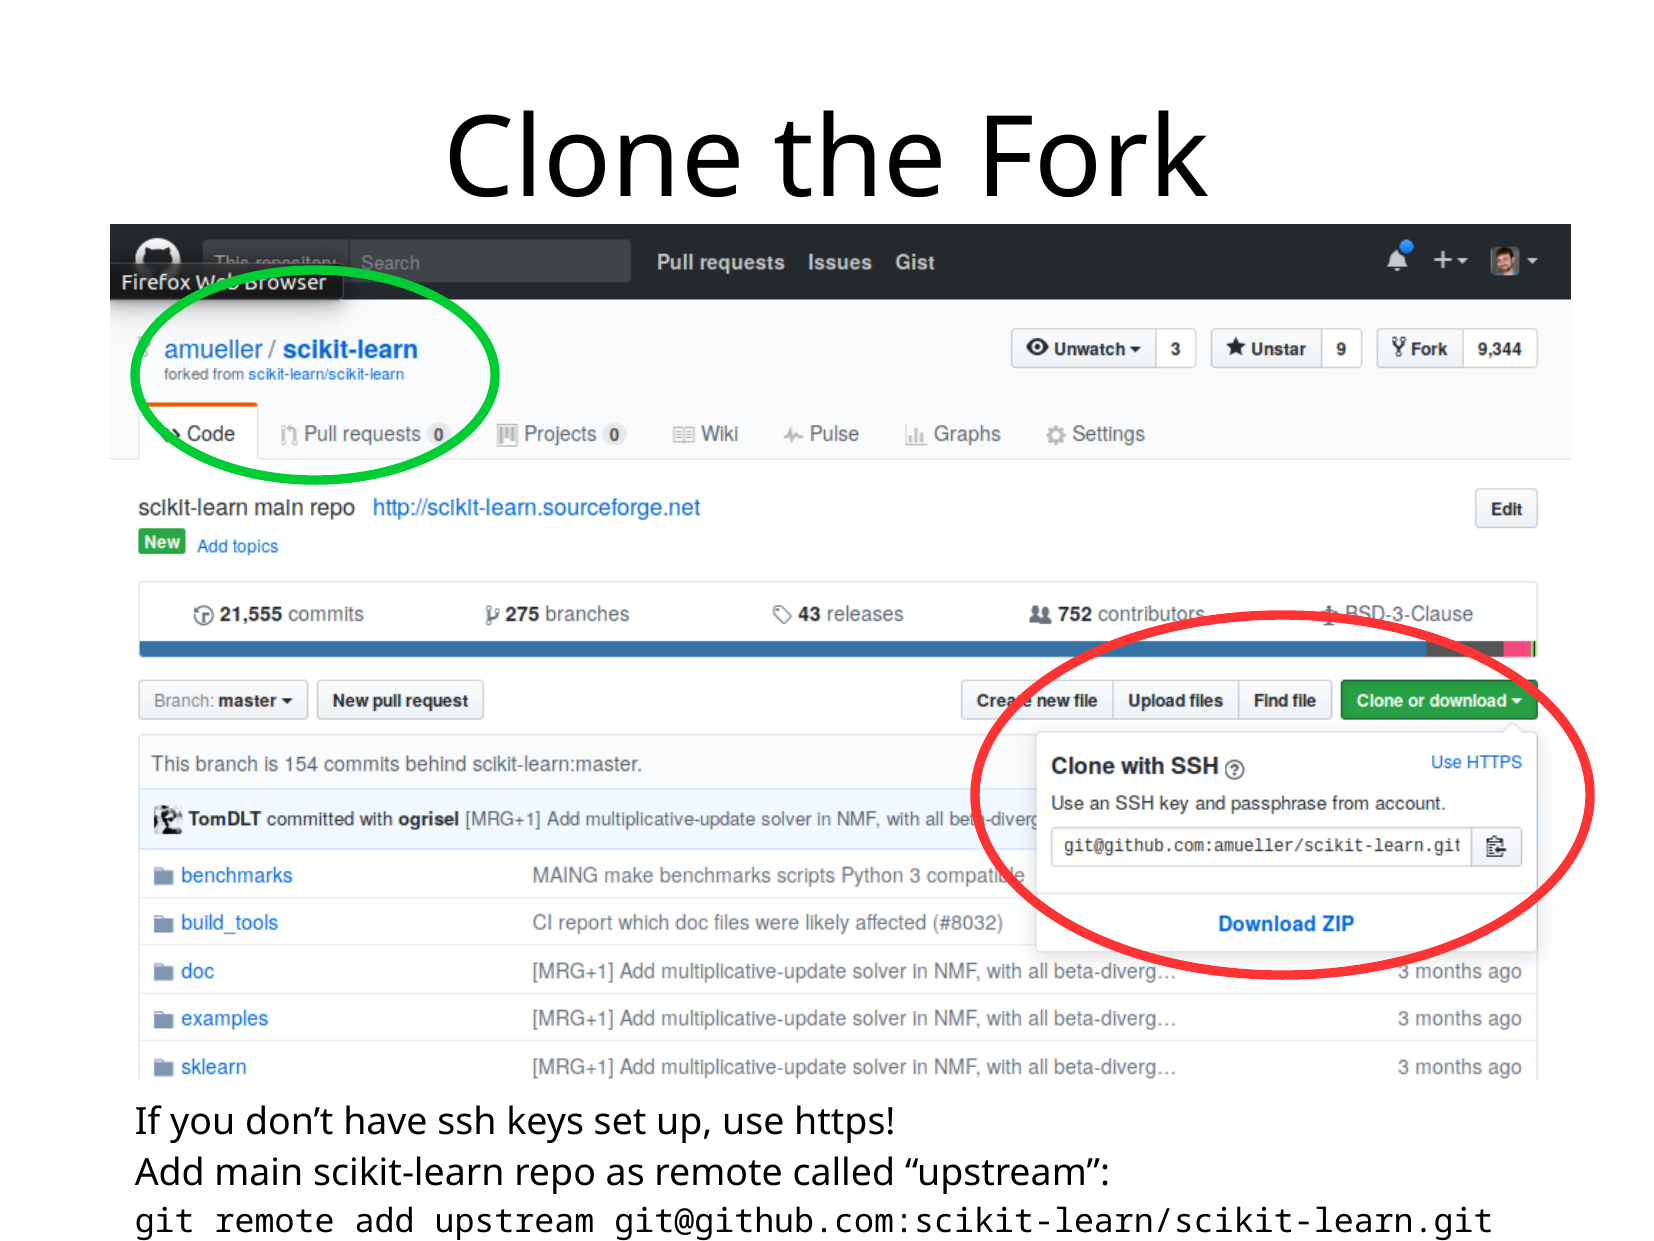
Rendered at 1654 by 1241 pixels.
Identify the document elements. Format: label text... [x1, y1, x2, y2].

title Clone the Fork [82, 49, 1571, 257]
text_box If you don’t have ssh keys set up, use https! Add main scikit-learn repo as remote called “upstream”: git remote add upstream git@github.com:scikit-learn/scikit-learn.git [120, 1087, 1531, 1241]
picture [110, 224, 1571, 1081]
picture [980, 620, 1571, 970]
